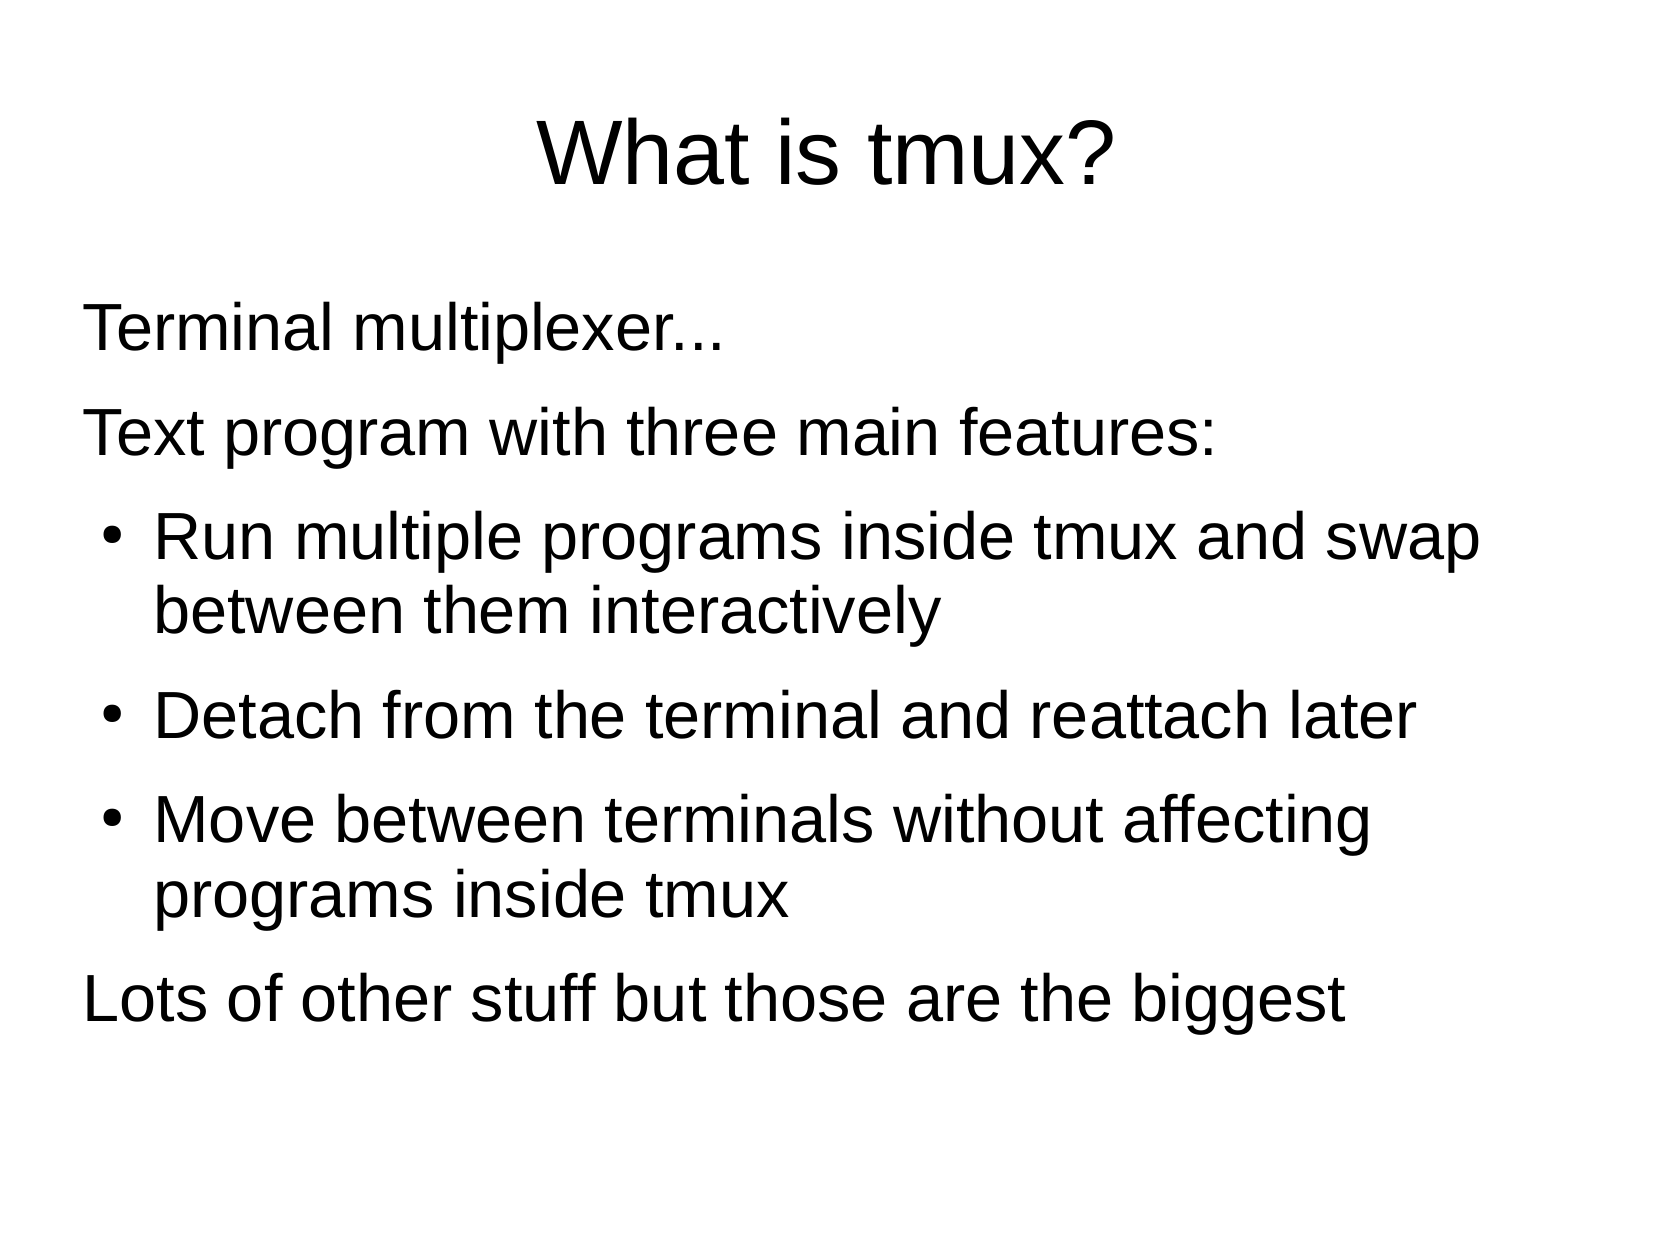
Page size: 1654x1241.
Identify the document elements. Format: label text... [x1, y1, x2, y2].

list Terminal multiplexer... Text program with three main features: Run multiple programs inside tmux and swap between them interactively Detach from the terminal and reattach later Move between terminals without affecting programs inside tmux Lots of other stuff but those are the biggest [82, 290, 1571, 1109]
title What is tmux? [82, 49, 1571, 257]
